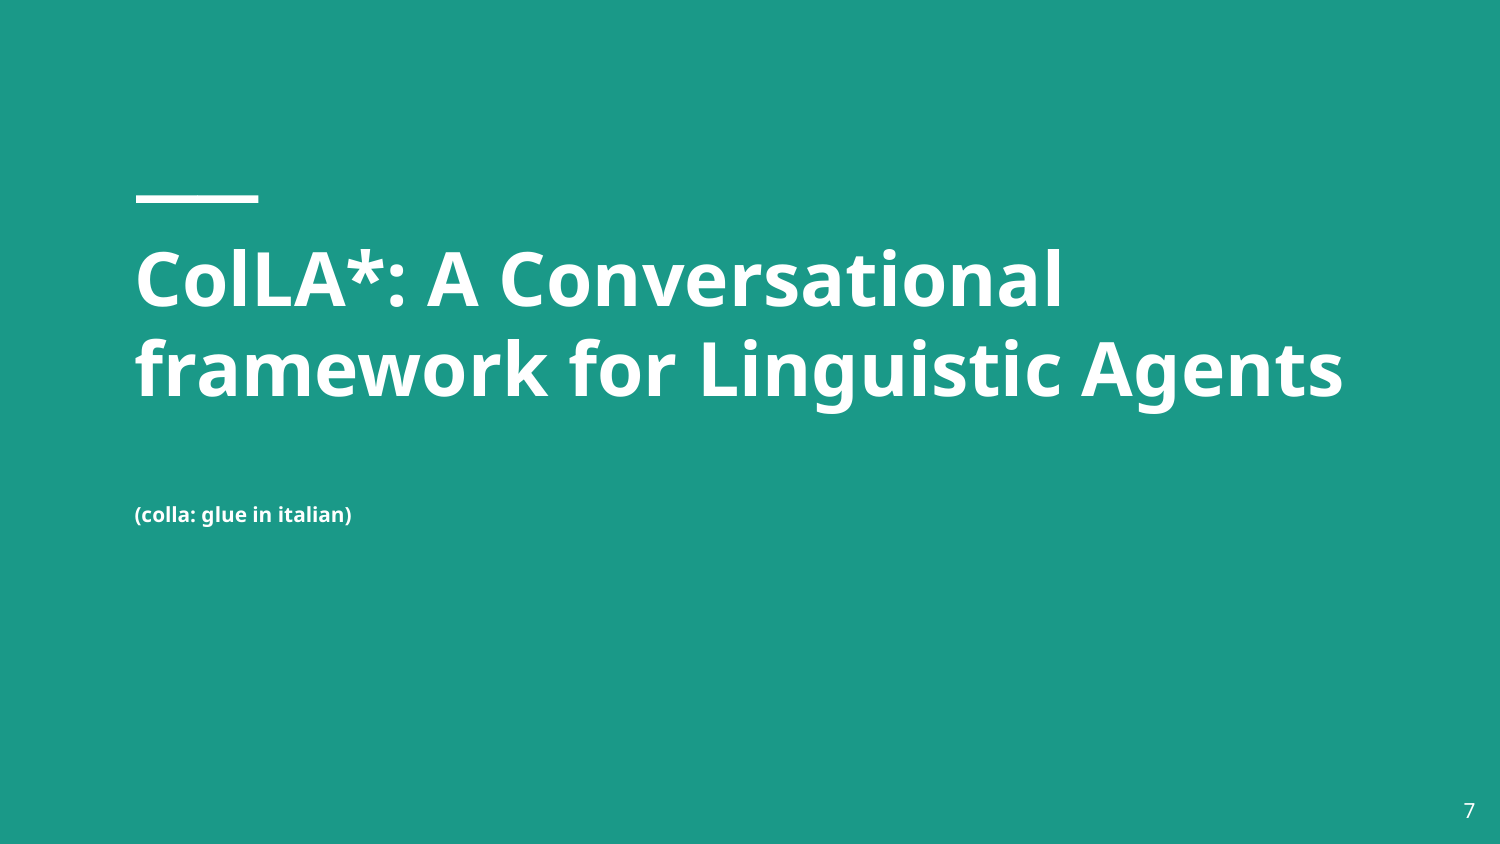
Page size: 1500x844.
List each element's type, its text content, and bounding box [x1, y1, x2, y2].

title ColLA*: A Conversational framework for Linguistic Agents (colla: glue in italian) [119, 216, 1381, 466]
slide_number <number> [1400, 779, 1491, 844]
